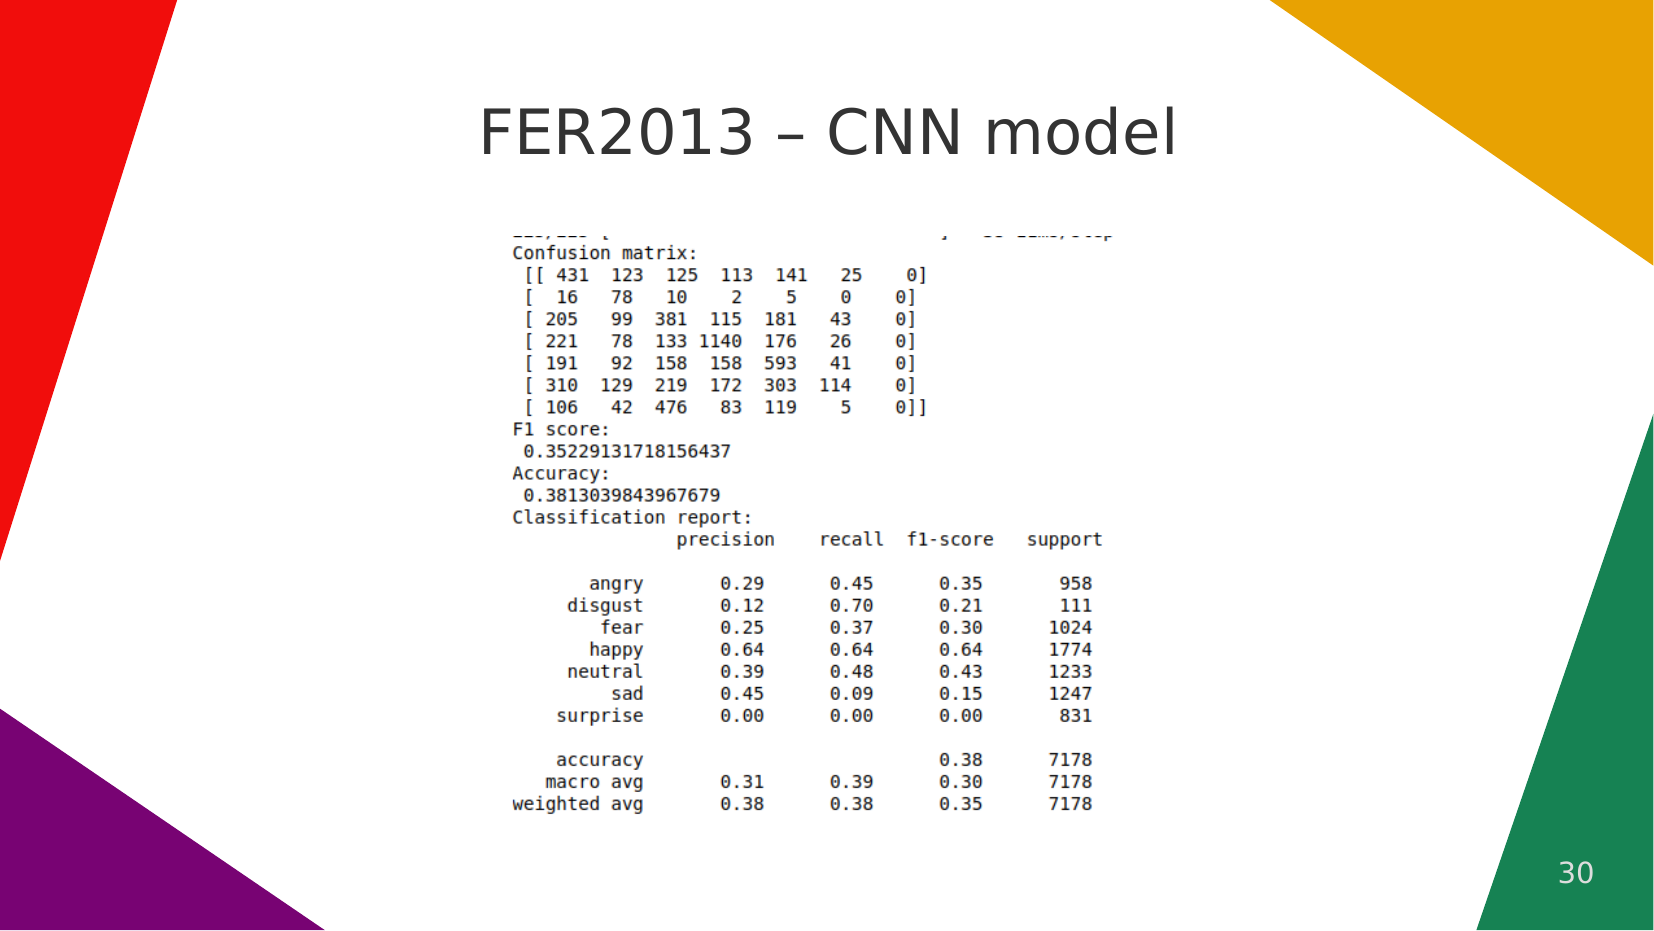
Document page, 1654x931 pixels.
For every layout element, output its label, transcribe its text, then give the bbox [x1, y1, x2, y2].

title FER2013 – CNN model [120, 59, 1538, 207]
picture [495, 236, 1163, 827]
